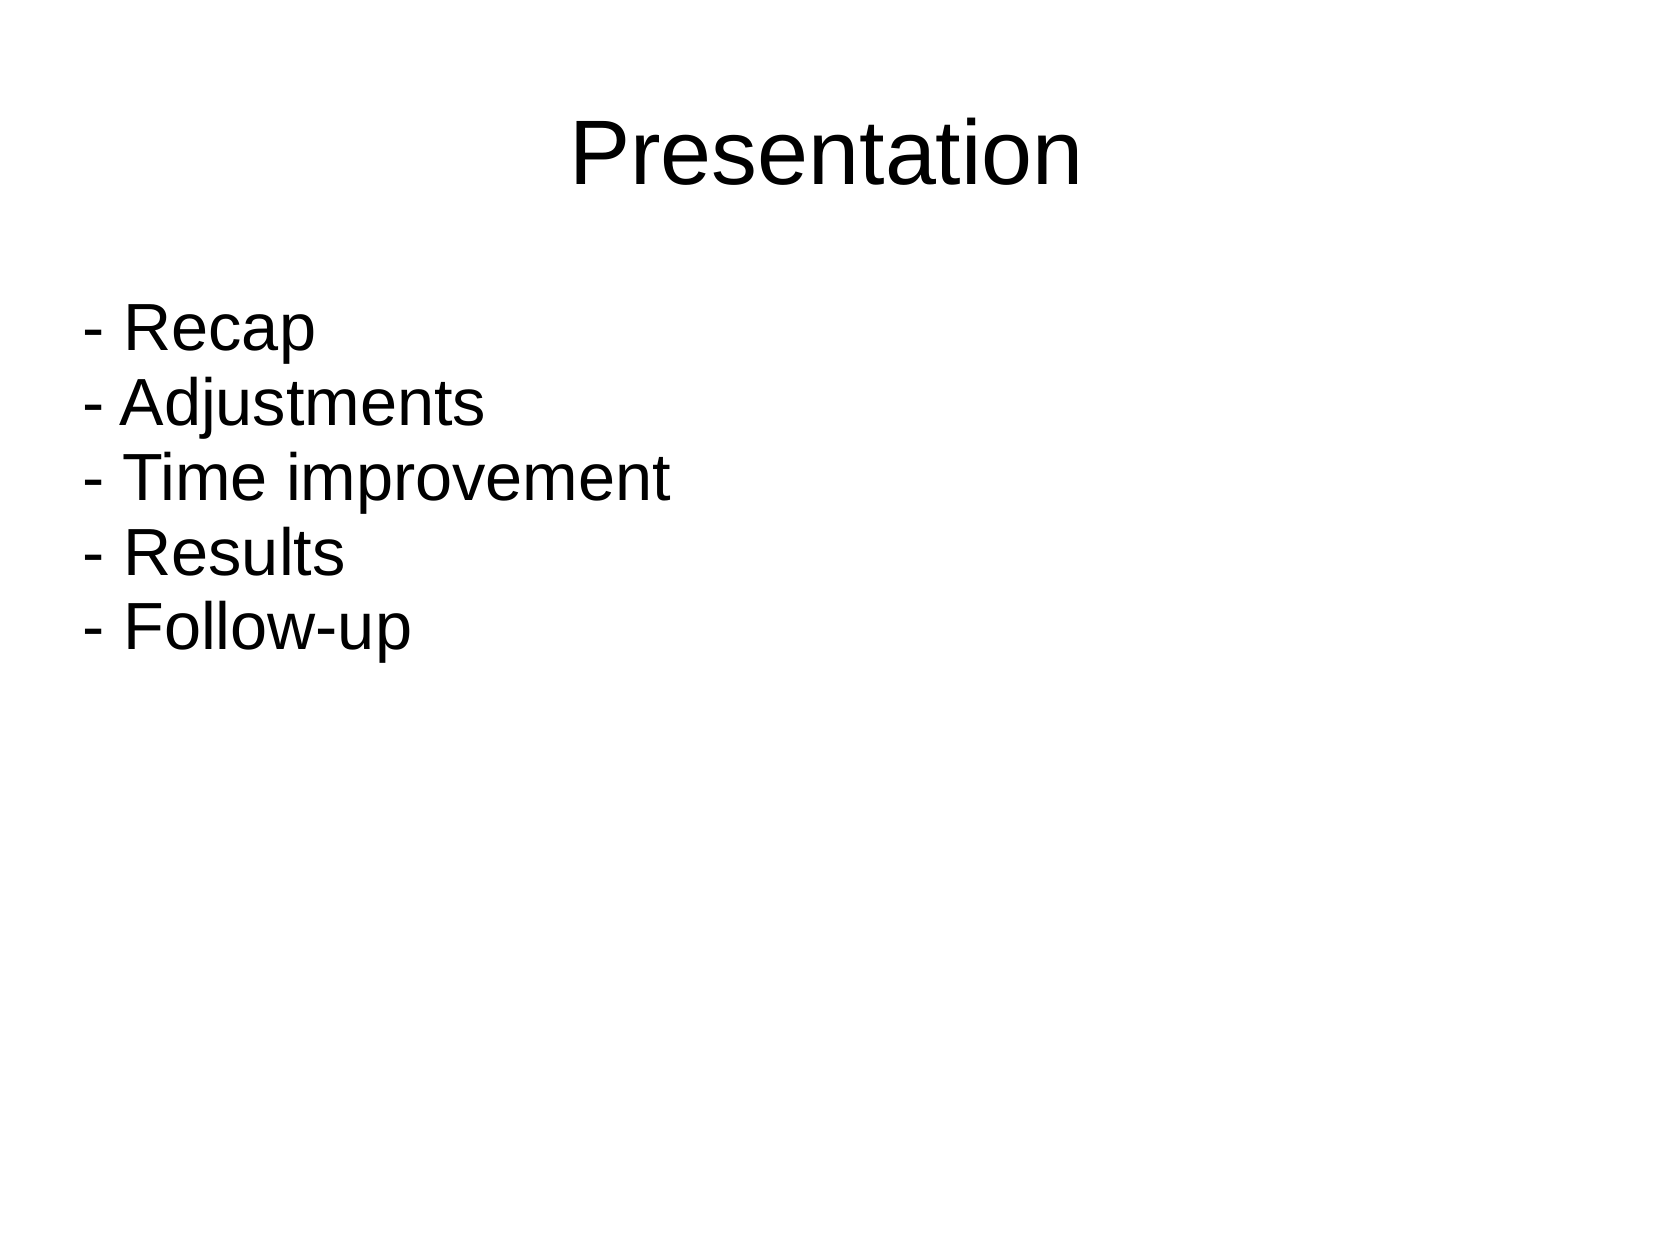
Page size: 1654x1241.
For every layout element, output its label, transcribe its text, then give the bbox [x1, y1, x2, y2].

subtitle - Recap - Adjustments - Time improvement - Results - Follow-up [82, 290, 1571, 1010]
title Presentation [82, 49, 1571, 257]
